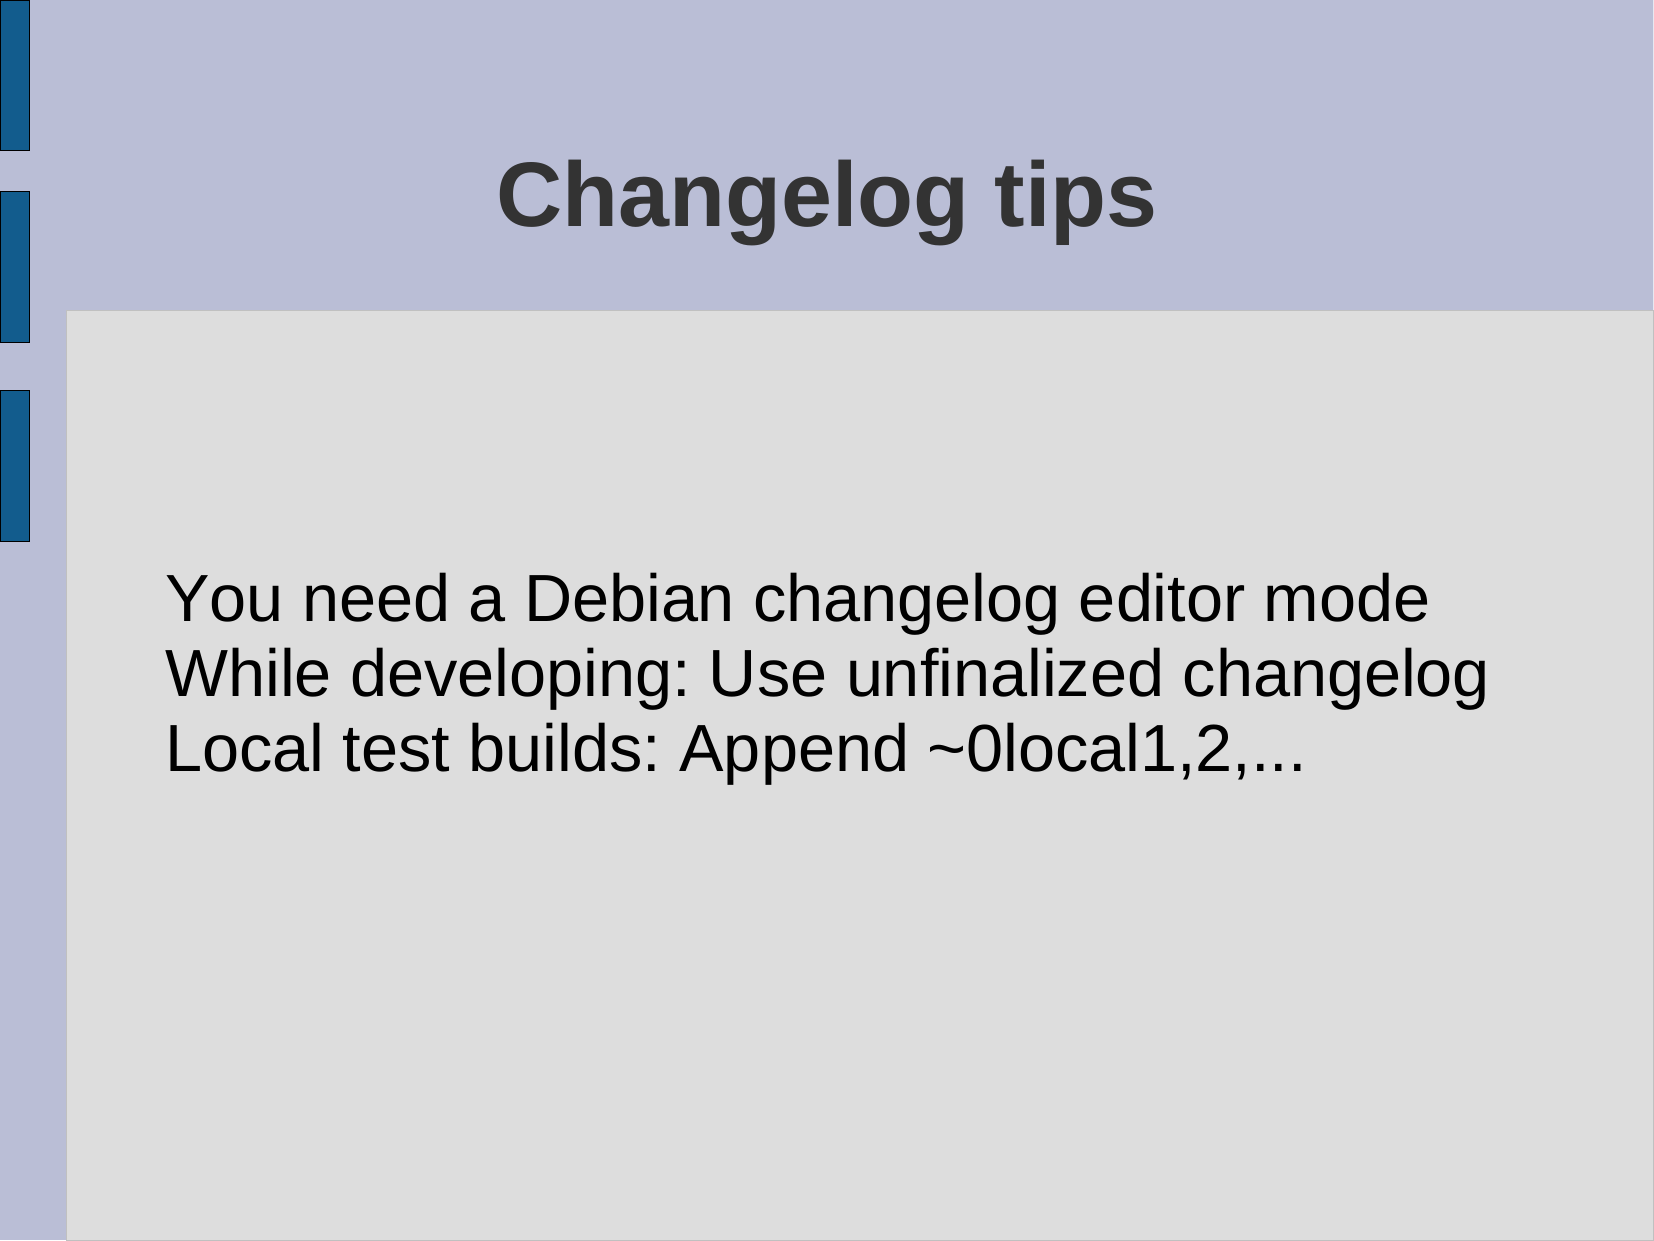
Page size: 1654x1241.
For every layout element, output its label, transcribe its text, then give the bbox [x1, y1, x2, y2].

title Changelog tips [121, 91, 1534, 299]
list You need a Debian changelog editor mode While developing: Use unfinalized changelog Local test builds: Append ~0local1,2,... [147, 561, 1560, 975]
